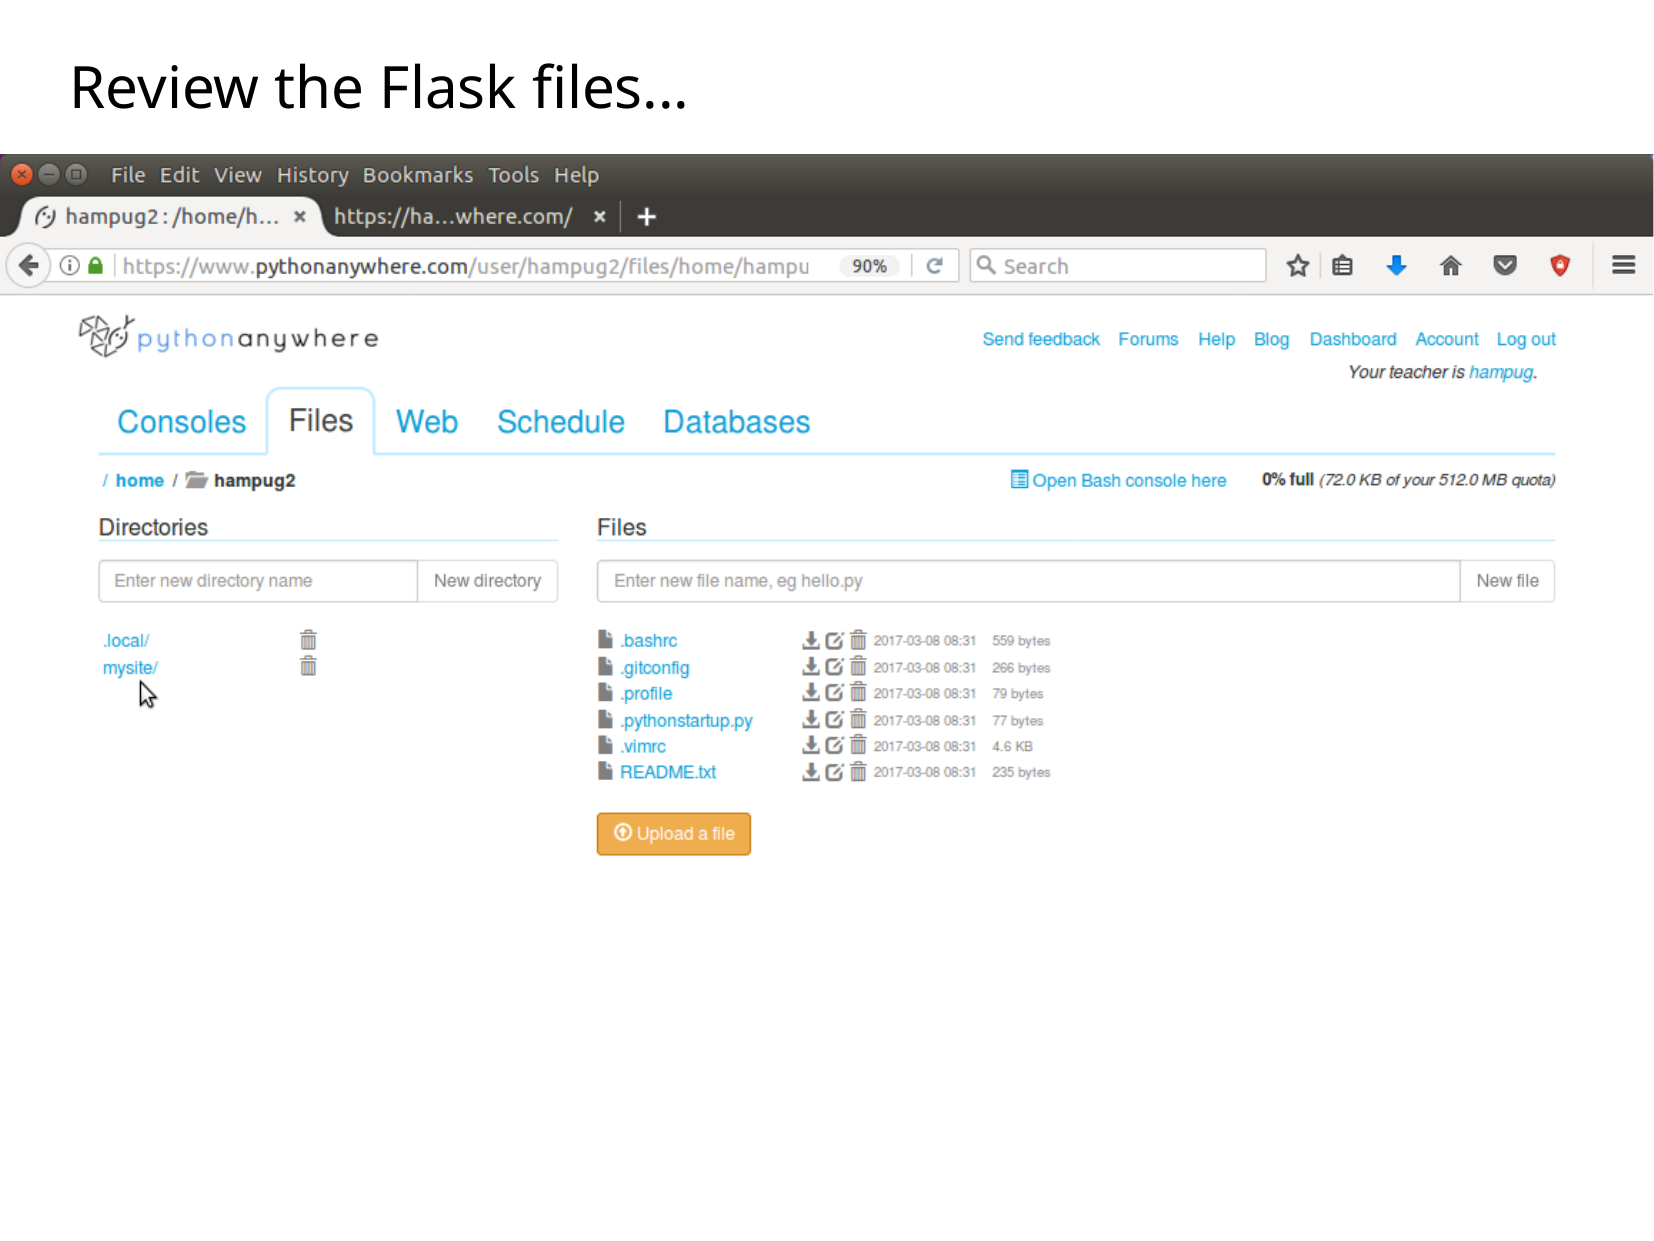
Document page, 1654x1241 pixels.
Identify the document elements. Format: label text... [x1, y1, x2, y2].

picture [0, 154, 1654, 1183]
text_box Review the Flask files... [69, 34, 1558, 138]
